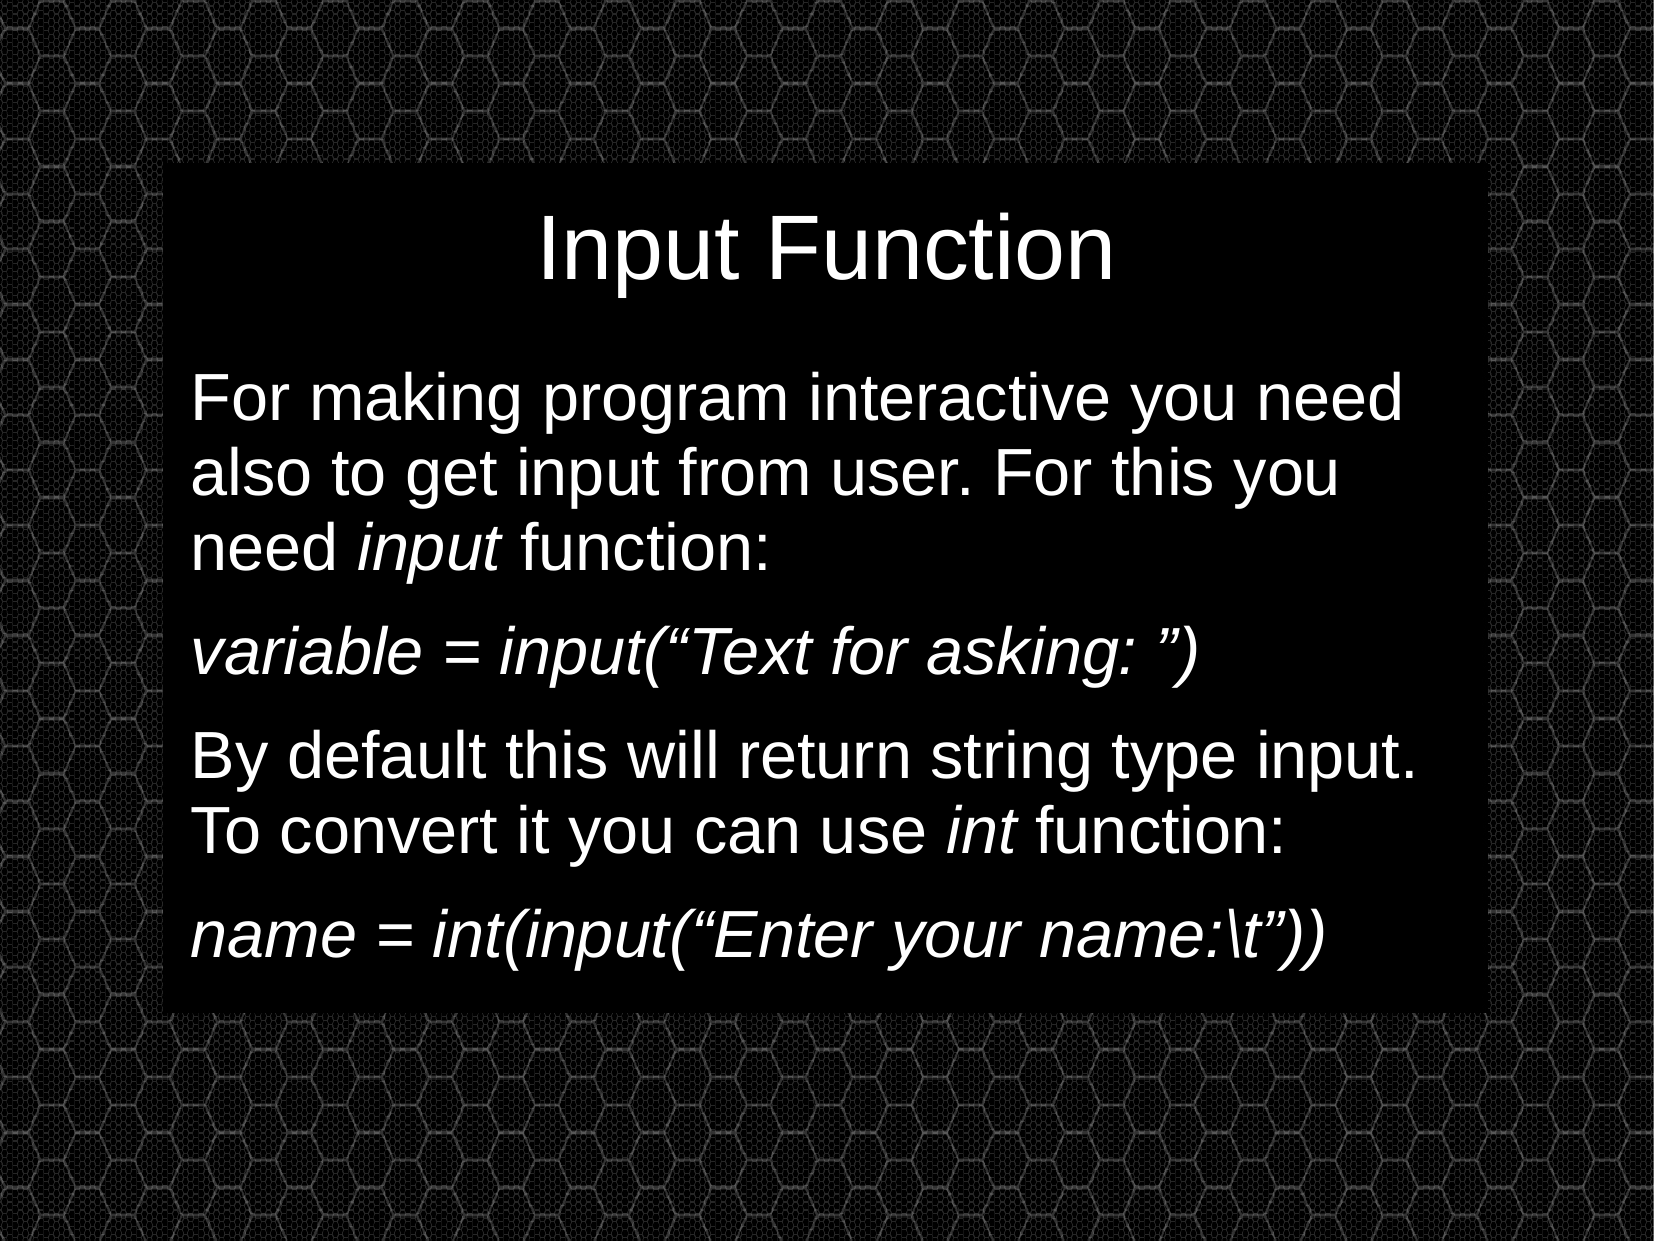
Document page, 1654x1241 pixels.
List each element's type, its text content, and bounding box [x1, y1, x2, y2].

title Input Function [82, 165, 1571, 331]
picture [0, 0, 1654, 1241]
list For making program interactive you need also to get input from user. For this you need input function: variable = input(“Text for asking: ”) By default this will return string type input. To convert it you can use int function: name = int(input(“Enter your name:\t”)) [120, 360, 1501, 1010]
